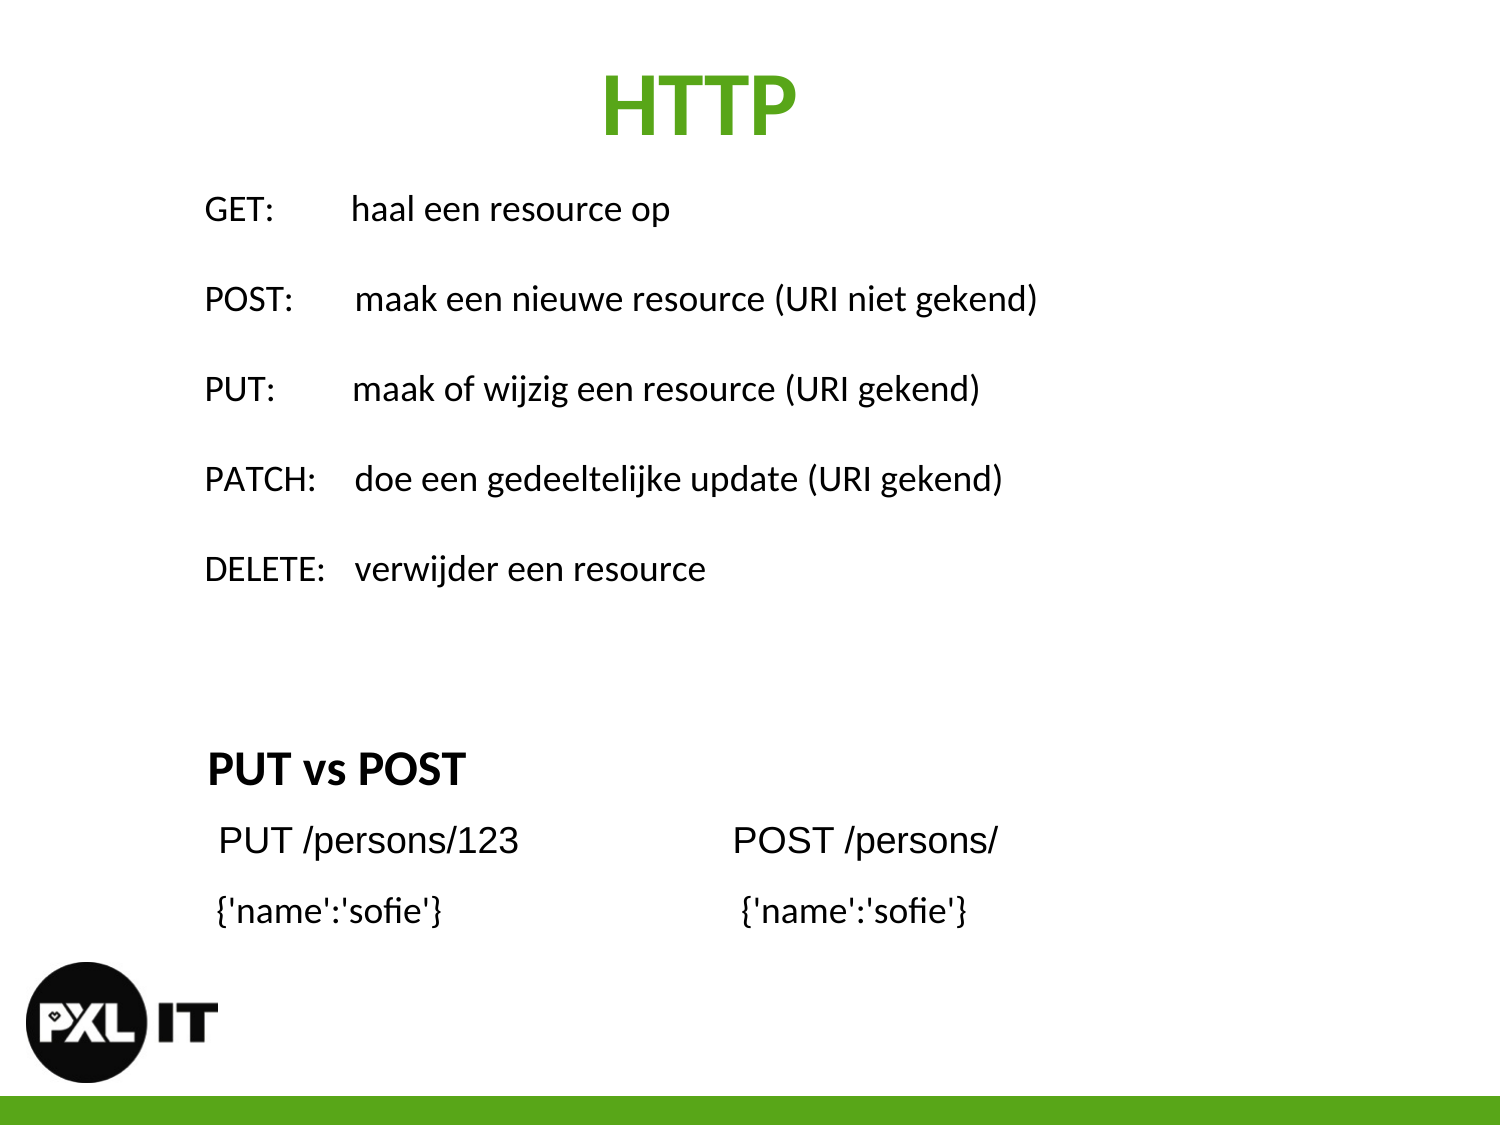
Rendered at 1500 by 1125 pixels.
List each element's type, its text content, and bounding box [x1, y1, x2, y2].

text_box GET: haal een resource op POST: maak een nieuwe resource (URI niet gekend) PUT: maak of wijzig een resource (URI gekend) PATCH: doe een gedeeltelijke update (URI gekend) DELETE: verwijder een resource [114, 176, 1320, 686]
text_box PUT vs POST PUT /persons/123 POST /persons/ {'name':'sofie'} {'name':'sofie'} [192, 728, 1273, 1030]
text_box HTTP [0, 36, 1443, 162]
picture [26, 962, 218, 1083]
